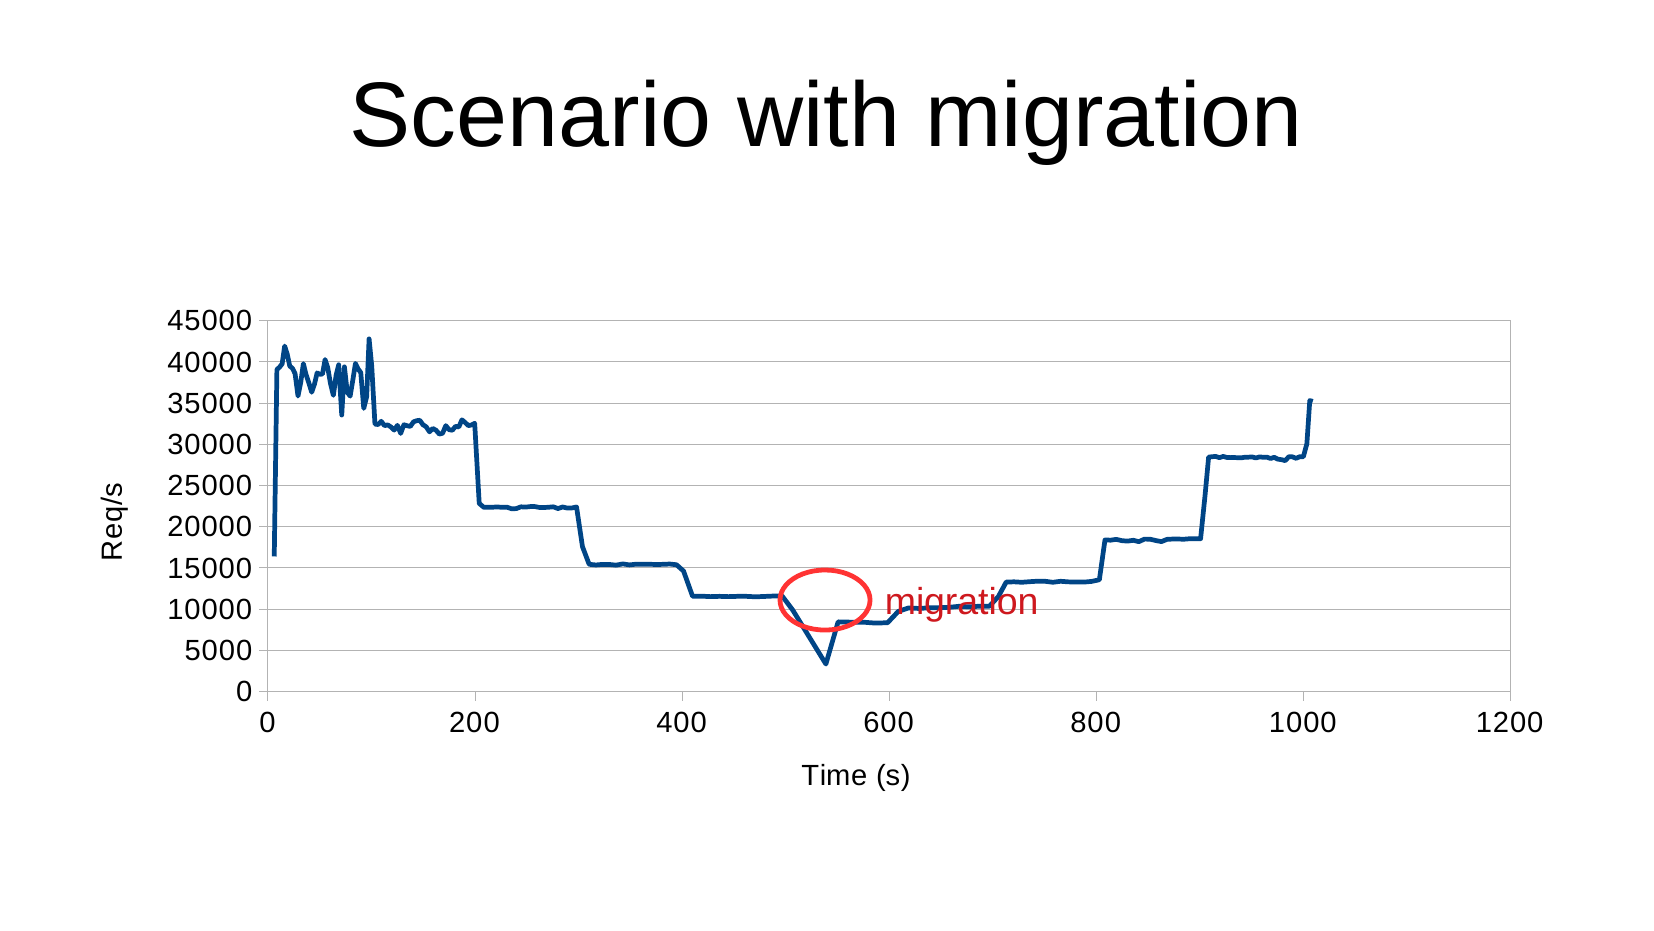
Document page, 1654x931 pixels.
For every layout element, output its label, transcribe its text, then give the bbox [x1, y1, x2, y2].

title Scenario with migration [82, 37, 1571, 193]
text_box migration [870, 573, 1054, 631]
chart [60, 293, 1576, 826]
